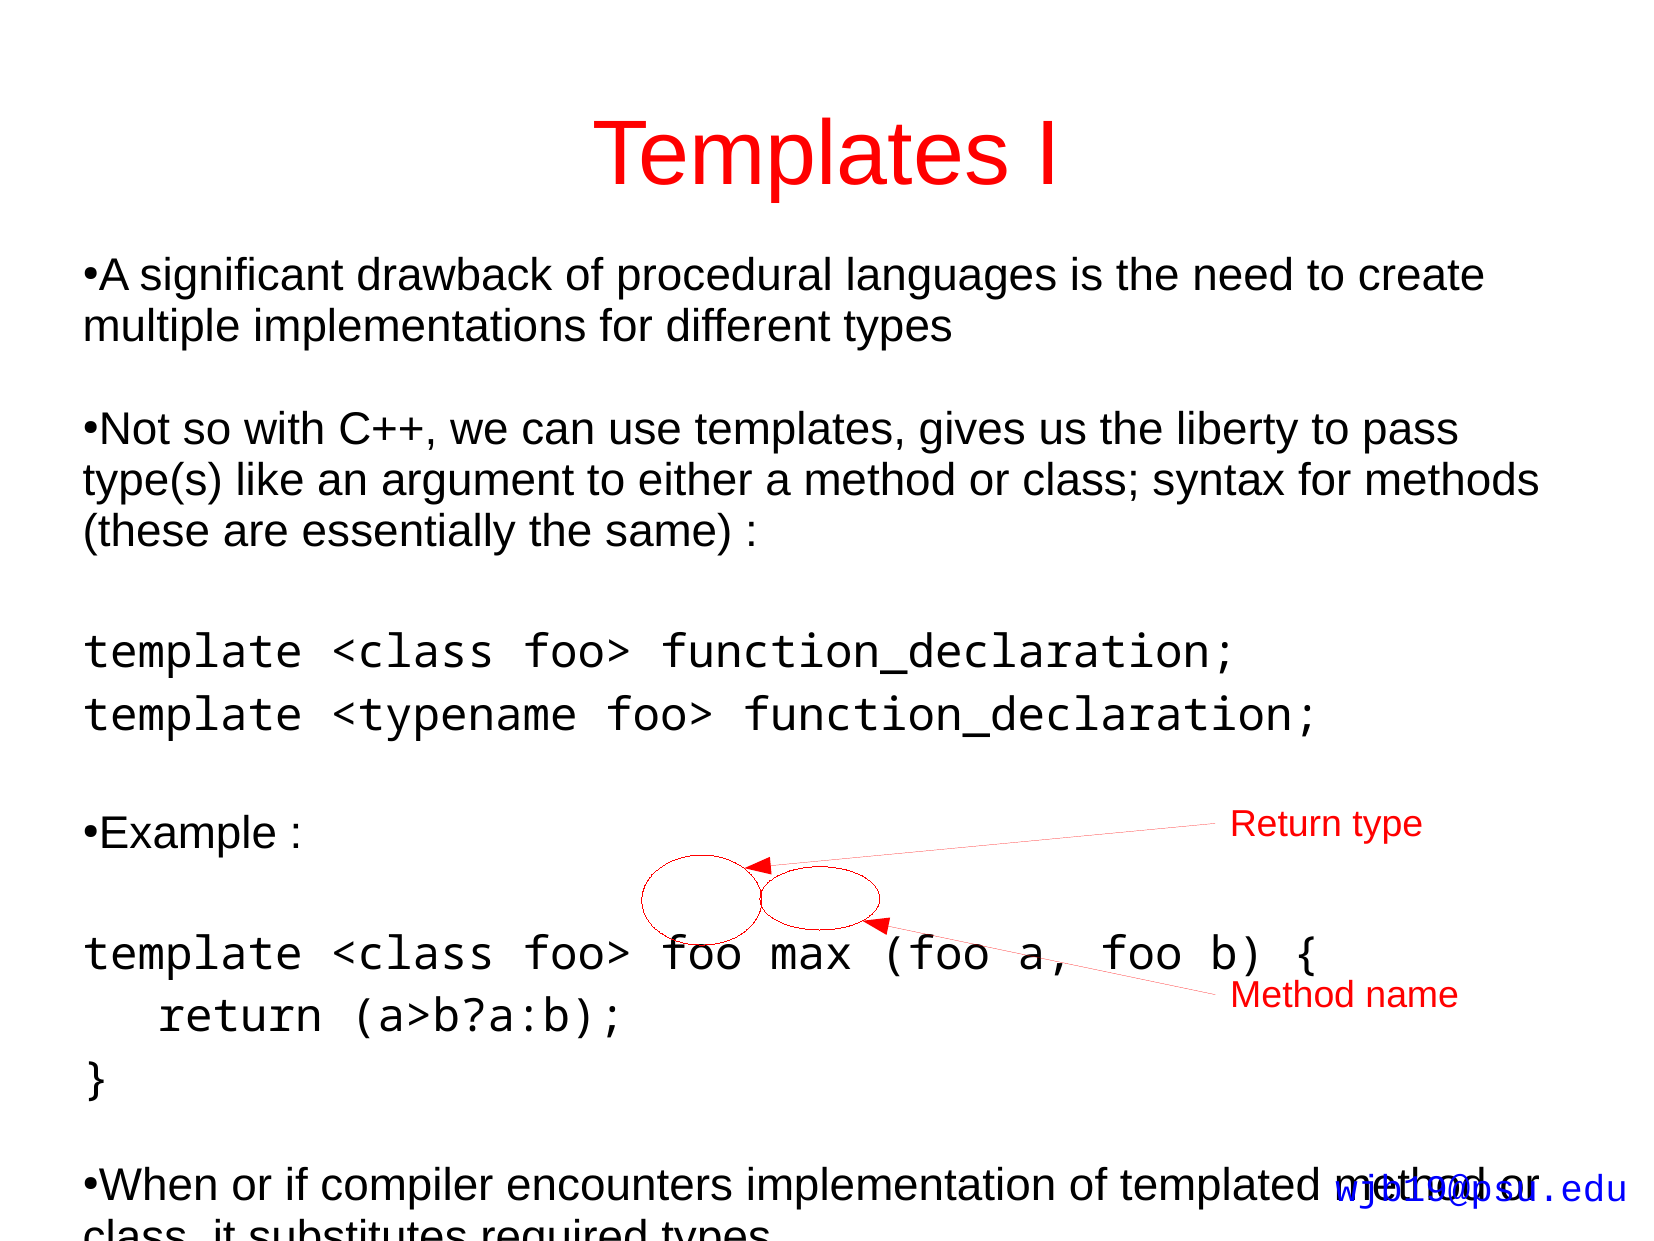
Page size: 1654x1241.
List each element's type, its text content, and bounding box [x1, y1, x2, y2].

title Templates I [82, 49, 1571, 248]
text_box Method name [1215, 966, 1474, 1024]
text_box Return type [1215, 795, 1439, 852]
text_box wjb19@psu.edu [1320, 1162, 1643, 1220]
subtitle A significant drawback of procedural languages is the need to create multiple implementations for different types Not so with C++, we can use templates, gives us the liberty to pass type(s) like an argument to either a method or class; syntax for methods (these are essentially the same) : template <class foo> function_declaration; template <typename foo> function_declaration; Example : template <class foo> foo max (foo a, foo b) { return (a>b?a:b); } When or if compiler encounters implementation of templated method or class, it substitutes required types [82, 248, 1571, 1184]
